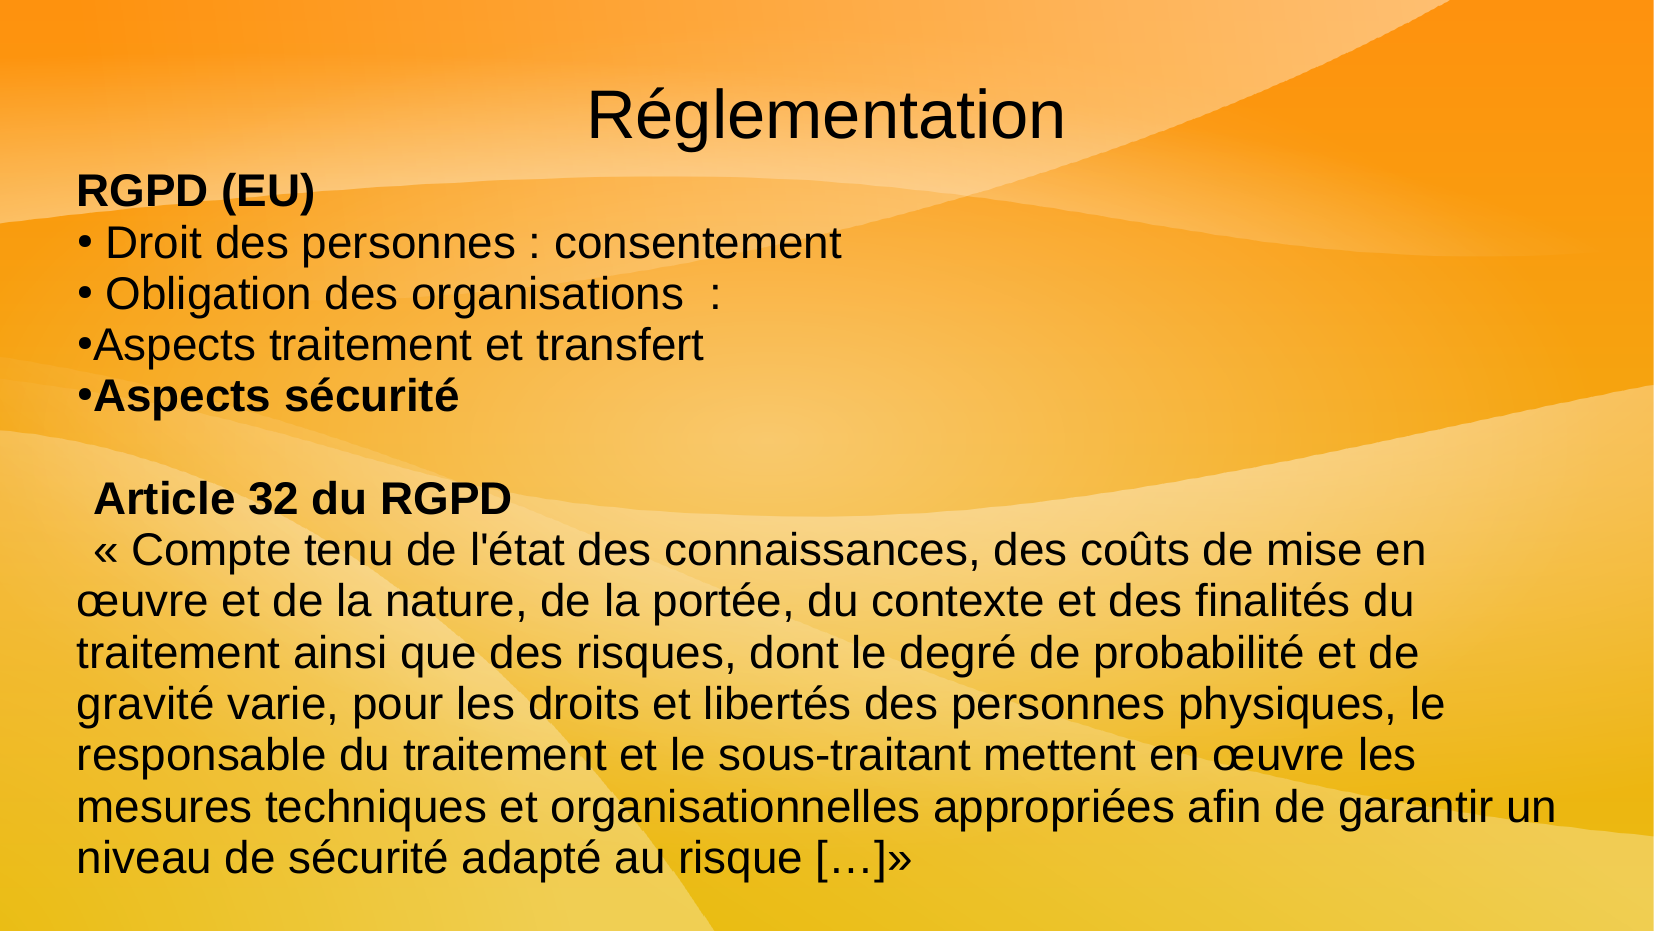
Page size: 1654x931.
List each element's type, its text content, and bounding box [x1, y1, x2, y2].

title Réglementation [82, 37, 1571, 193]
subtitle RGPD (EU) Droit des personnes : consentement Obligation des organisations : Aspects traitement et transfert Aspects sécurité Article 32 du RGPD « Compte tenu de l'état des connaissances, des coûts de mise en œuvre et de la nature, de la portée, du contexte et des finalités du traitement ainsi que des risques, dont le degré de probabilité et de gravité varie, pour les droits et libertés des personnes physiques, le responsable du traitement et le sous-traitant mettent en œuvre les mesures techniques et organisationnelles appropriées afin de garantir un niveau de sécurité adapté au risque […]» [76, 165, 1565, 884]
picture [0, 0, 1654, 931]
